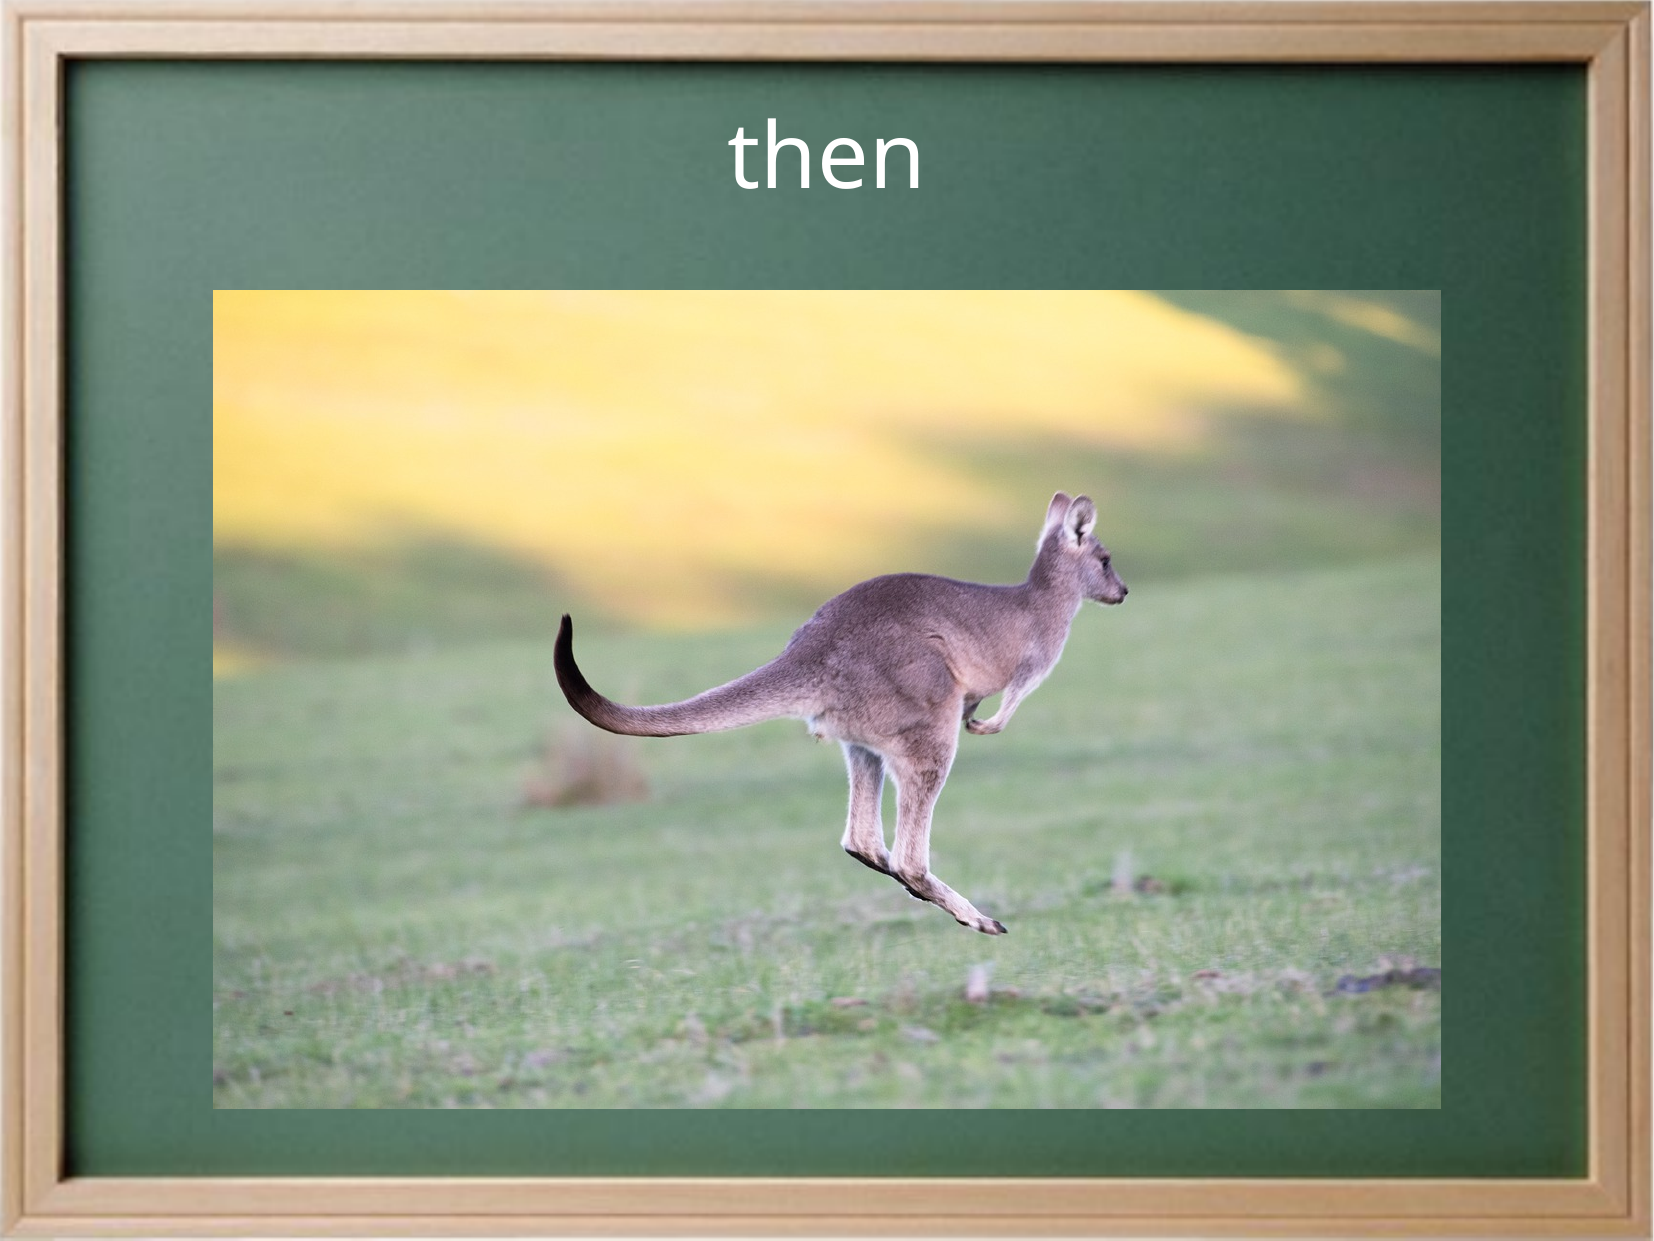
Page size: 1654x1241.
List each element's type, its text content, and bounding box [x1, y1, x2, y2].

title then [82, 49, 1571, 257]
picture [0, 0, 1654, 1241]
